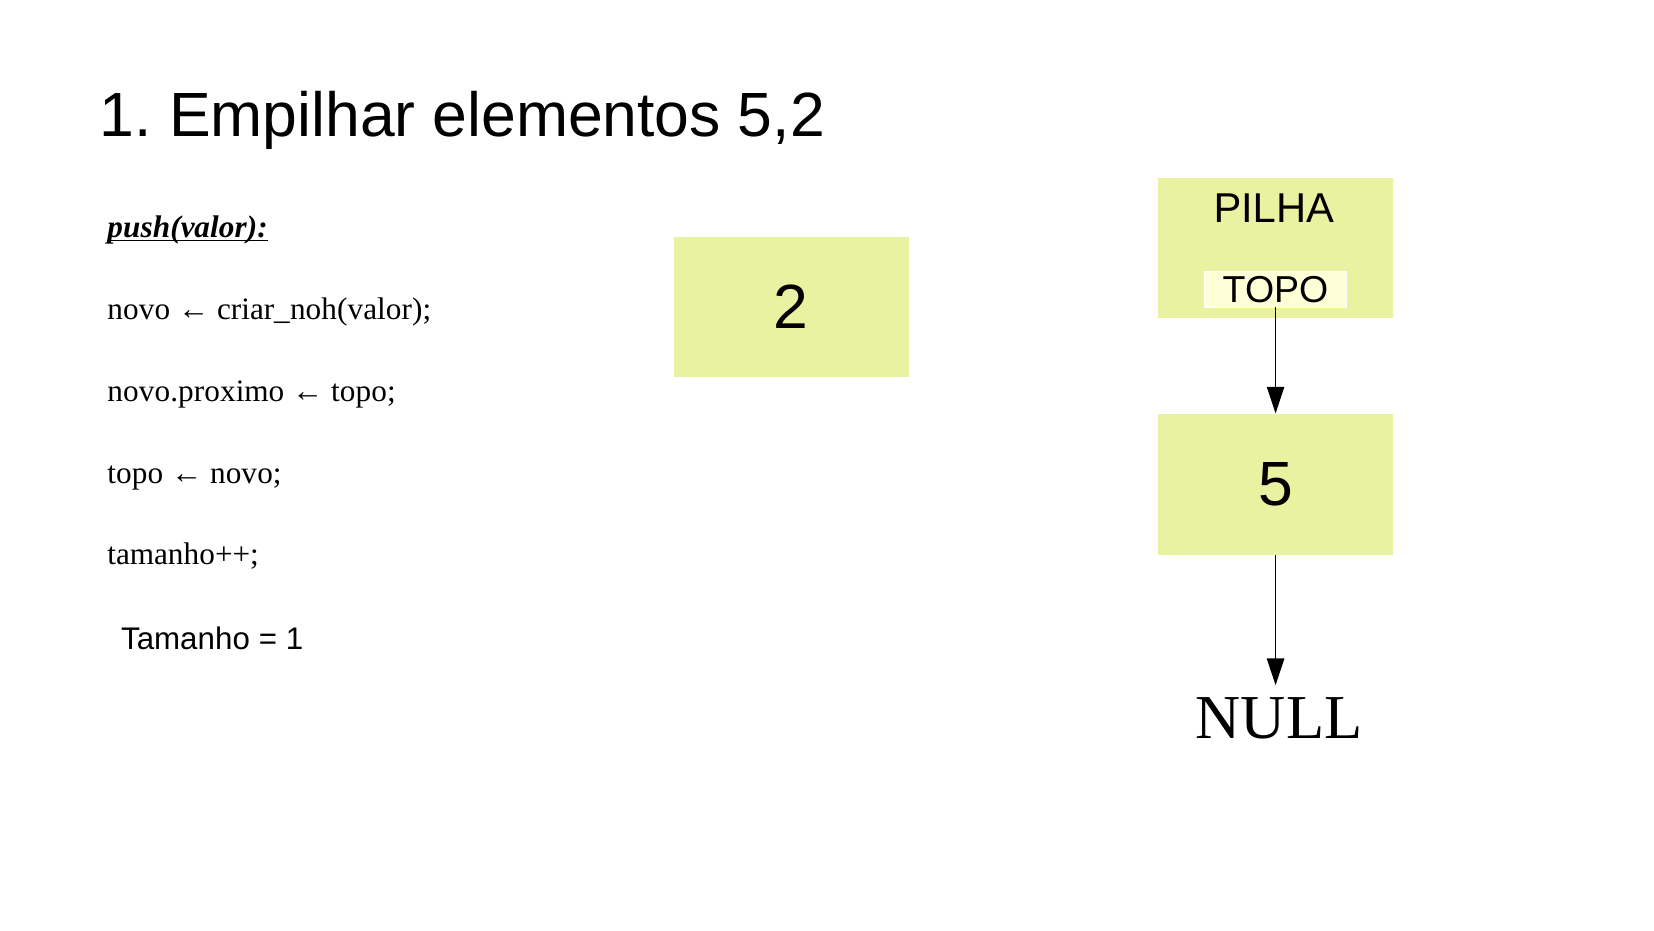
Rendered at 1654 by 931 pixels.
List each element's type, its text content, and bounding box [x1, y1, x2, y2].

text_box [1157, 177, 1394, 319]
text_box Tamanho = 1 [106, 614, 321, 664]
text_box PILHA [1198, 177, 1353, 239]
text_box 2 [673, 236, 910, 378]
text_box 5 [1157, 413, 1394, 556]
text_box NULL [1181, 675, 1382, 756]
text_box TOPO [1204, 271, 1347, 308]
title 1. Empilhar elementos 5,2 [82, 37, 1571, 193]
text_box push(valor): novo ← criar_noh(valor); novo.proximo ← topo; topo ← novo; tamanho++; [92, 199, 544, 579]
